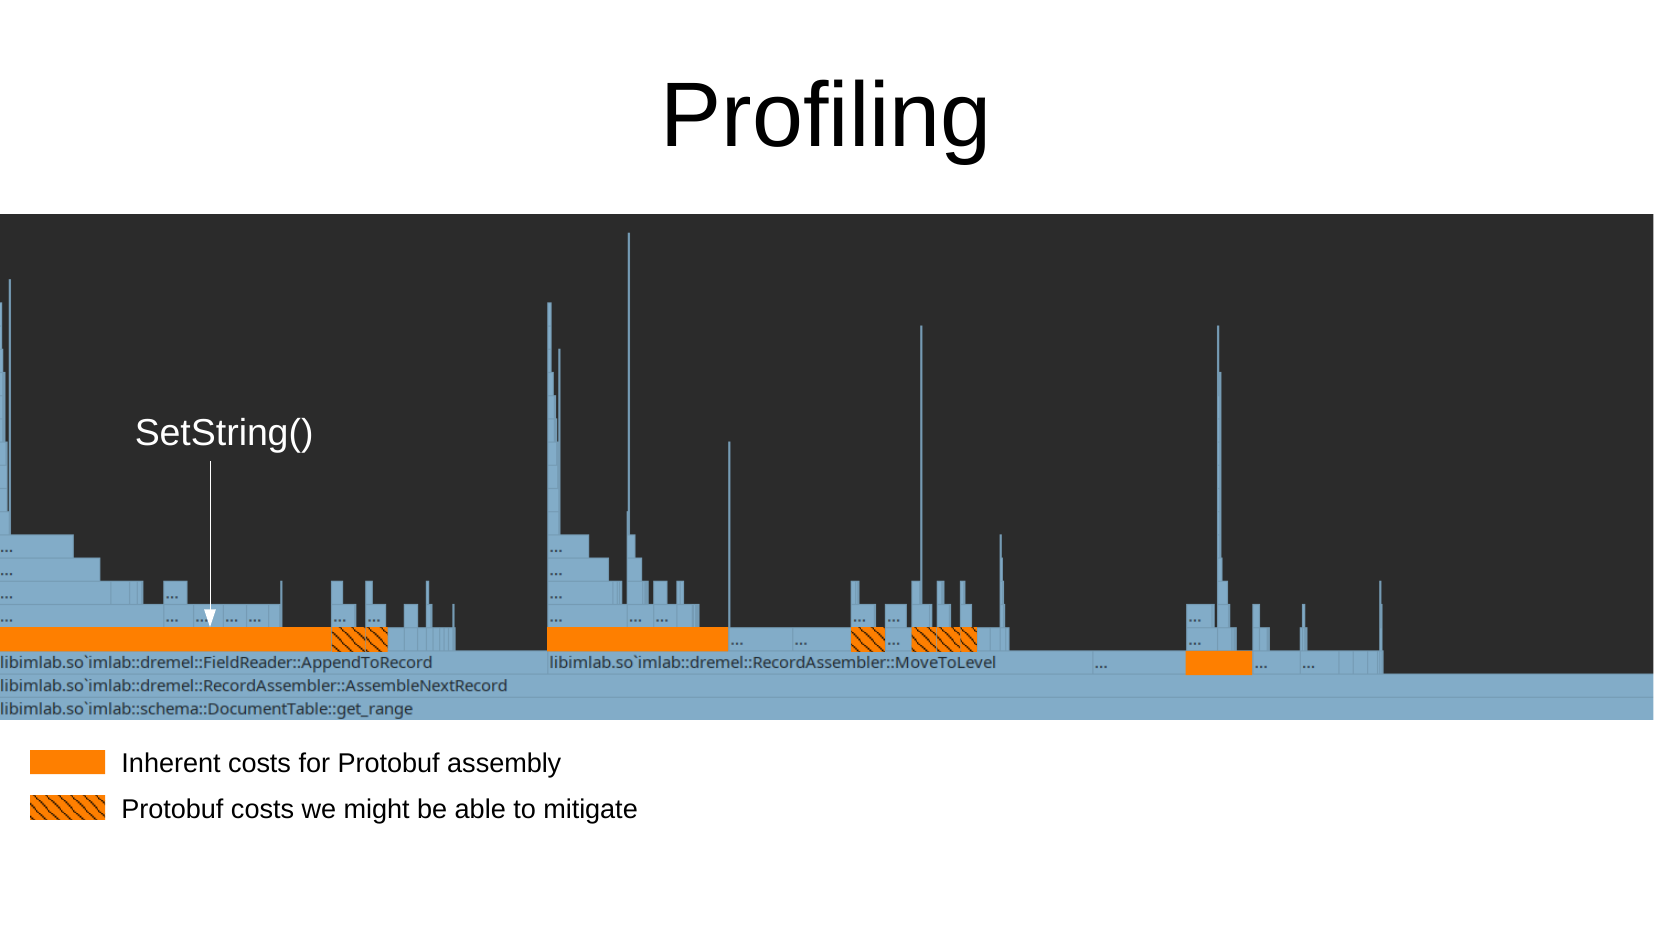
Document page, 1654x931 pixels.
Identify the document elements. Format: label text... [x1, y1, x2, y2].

title Profiling [82, 37, 1571, 193]
text_box SetString() [120, 404, 329, 461]
text_box [547, 627, 729, 652]
text_box [911, 627, 977, 652]
text_box [1185, 650, 1253, 676]
text_box [0, 627, 388, 652]
text_box [30, 750, 106, 775]
text_box [30, 795, 106, 820]
text_box Inherent costs for Protobuf assembly [106, 741, 576, 786]
picture [0, 214, 1654, 721]
text_box Protobuf costs we might be able to mitigate [106, 786, 653, 832]
text_box [851, 627, 885, 652]
